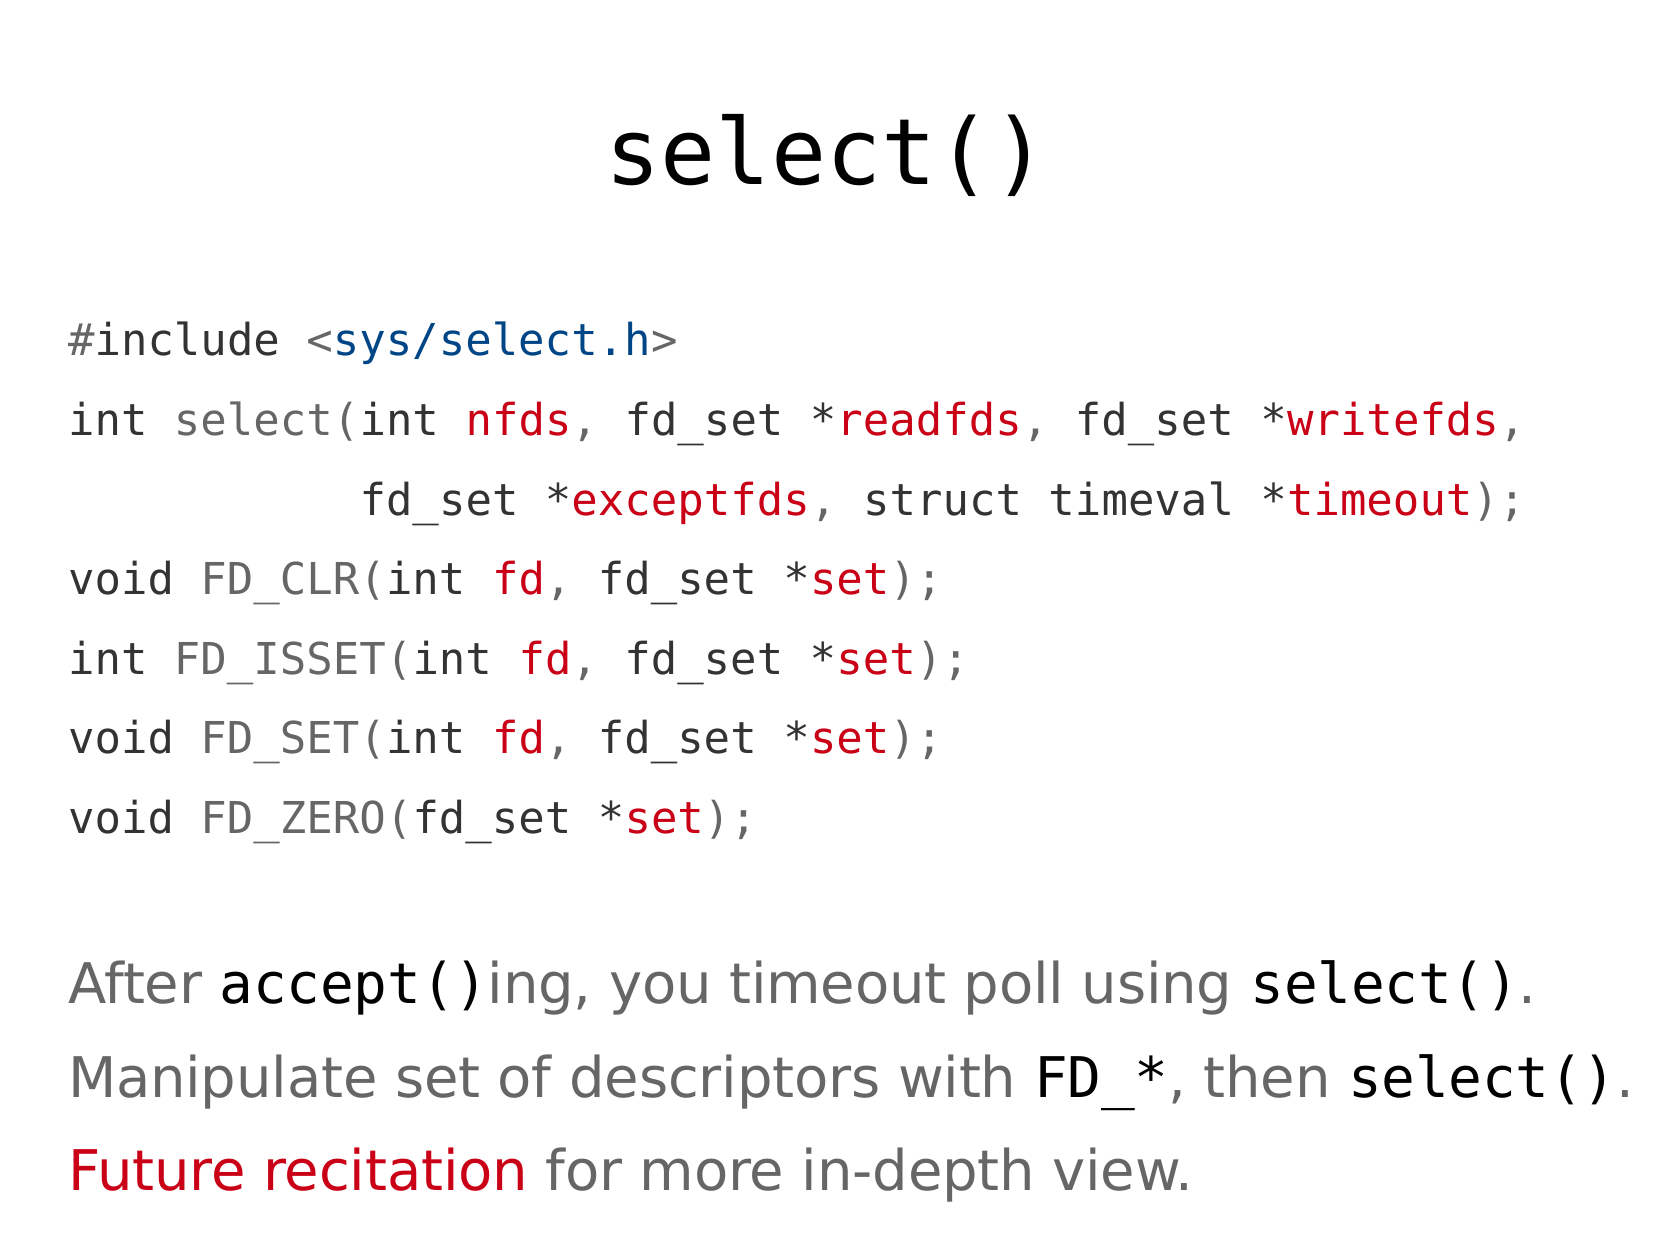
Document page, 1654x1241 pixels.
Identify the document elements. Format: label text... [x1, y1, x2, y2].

list #include <sys/select.h> int select(int nfds, fd_set *readfds, fd_set *writefds, fd_set *exceptfds, struct timeval *timeout); void FD_CLR(int fd, fd_set *set); int FD_ISSET(int fd, fd_set *set); void FD_SET(int fd, fd_set *set); void FD_ZERO(fd_set *set); After accept()ing, you timeout poll using select(). Manipulate set of descriptors with FD_*, then select(). Future recitation for more in-depth view. [0, 315, 1651, 1238]
title select() [82, 49, 1571, 257]
